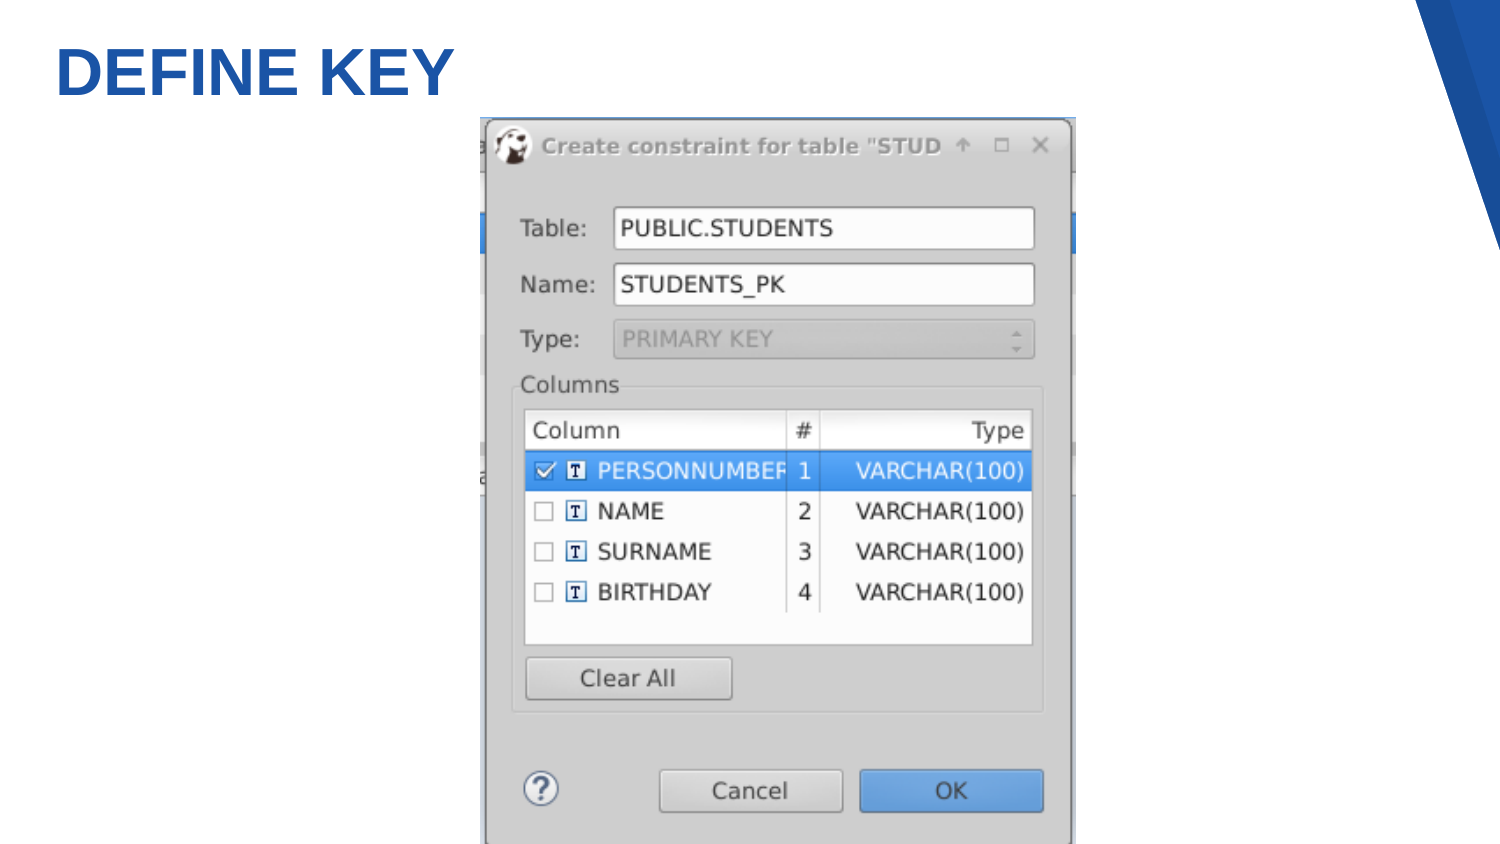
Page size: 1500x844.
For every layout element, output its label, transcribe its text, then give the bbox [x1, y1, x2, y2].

picture [480, 117, 1076, 844]
title DEFINE KEY [40, 56, 1231, 124]
